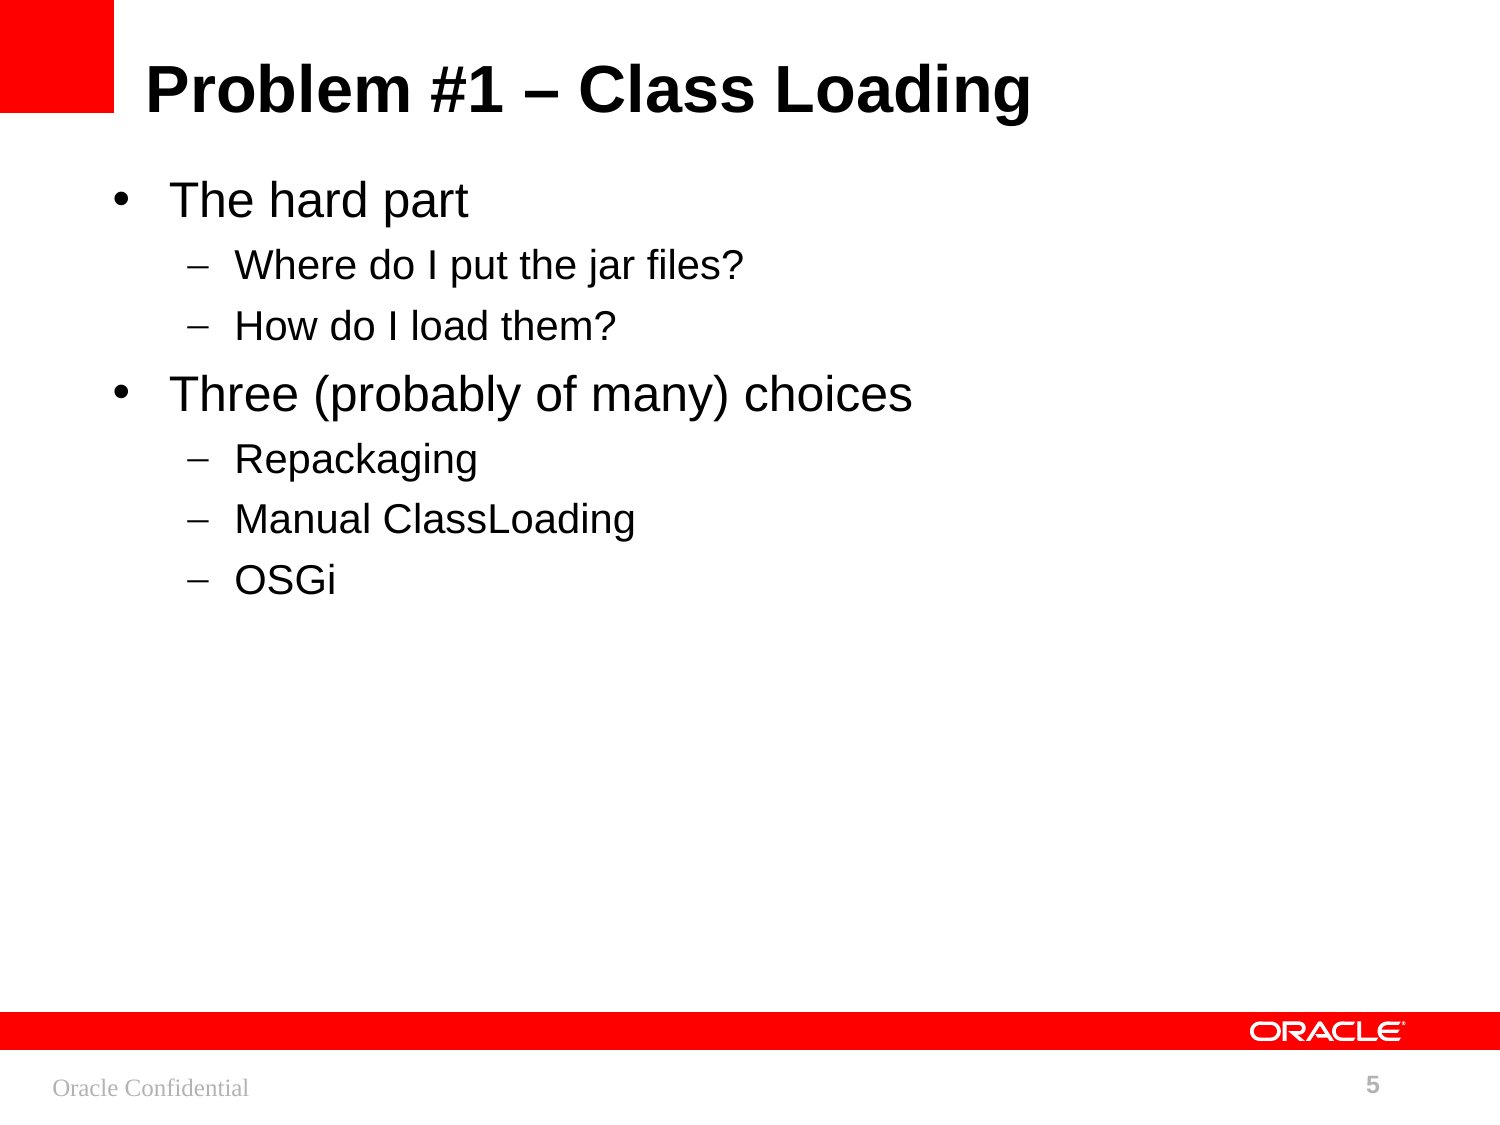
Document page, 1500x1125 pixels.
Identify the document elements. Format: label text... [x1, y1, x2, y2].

picture [0, 1012, 1500, 1050]
picture [0, 0, 114, 113]
list The hard part Where do I put the jar files? How do I load them? Three (probably of many) choices Repackaging Manual ClassLoading OSGi [112, 167, 1430, 881]
title Problem #1 – Class Loading [145, 45, 1390, 167]
